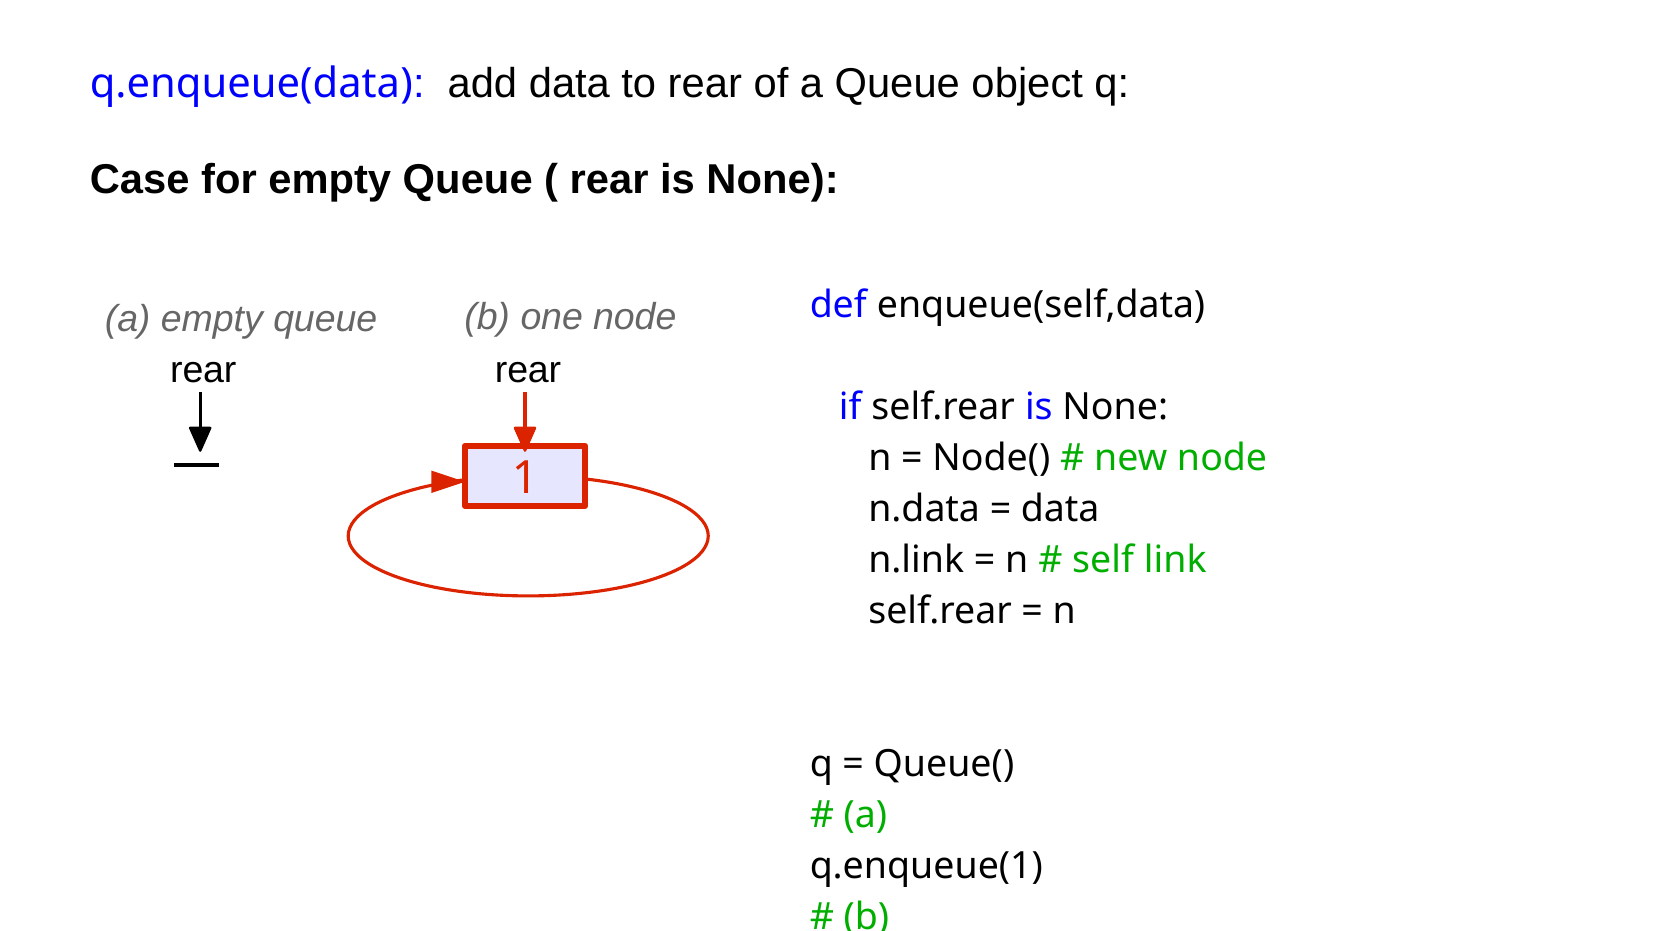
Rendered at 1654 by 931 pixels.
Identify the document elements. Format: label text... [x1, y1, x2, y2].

text_box (a) empty queue [90, 289, 393, 347]
text_box 1 [465, 445, 586, 506]
text_box q.enqueue(data): add data to rear of a Queue object q: Case for empty Queue ( rear is None): [75, 45, 1197, 201]
text_box rear [480, 346, 598, 398]
text_box def enqueue(self,data) if self.rear is None: n = Node() # new node n.data = data n.link = n # self link self.rear = n q = Queue() # (a) q.enqueue(1) # (b) [795, 270, 1486, 873]
text_box (b) one node [449, 288, 692, 346]
text_box rear [155, 340, 273, 398]
